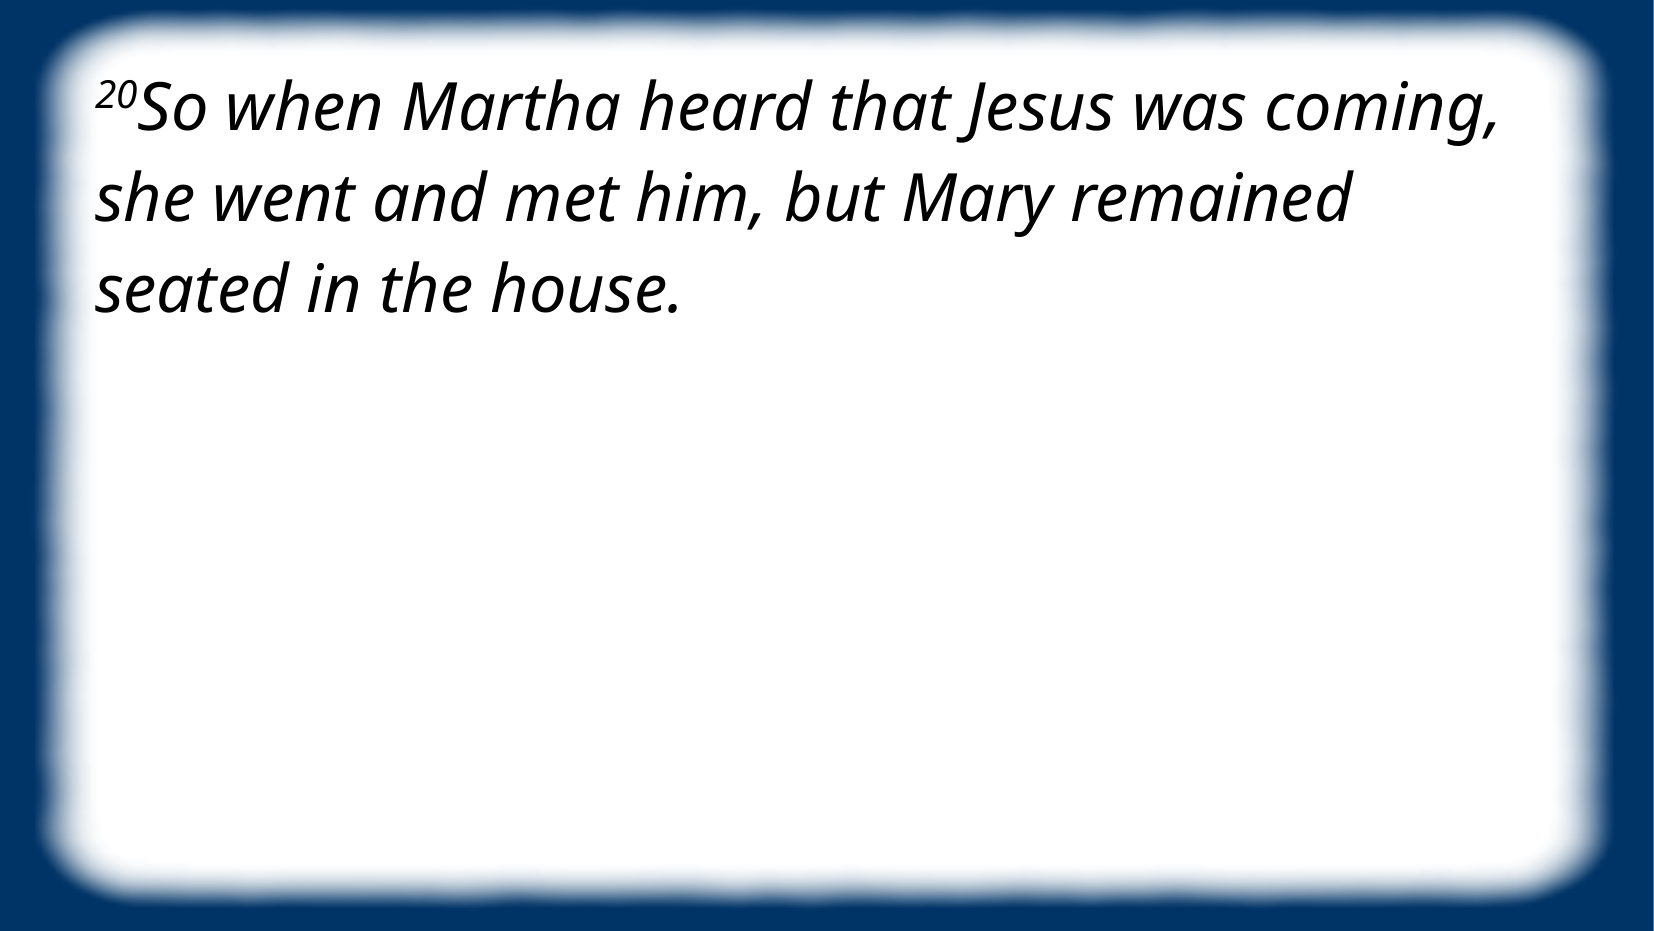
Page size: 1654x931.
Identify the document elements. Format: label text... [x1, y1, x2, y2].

text_box 20So when Martha heard that Jesus was coming, she went and met him, but Mary remained seated in the house. [80, 52, 1566, 361]
picture [0, 0, 1654, 931]
